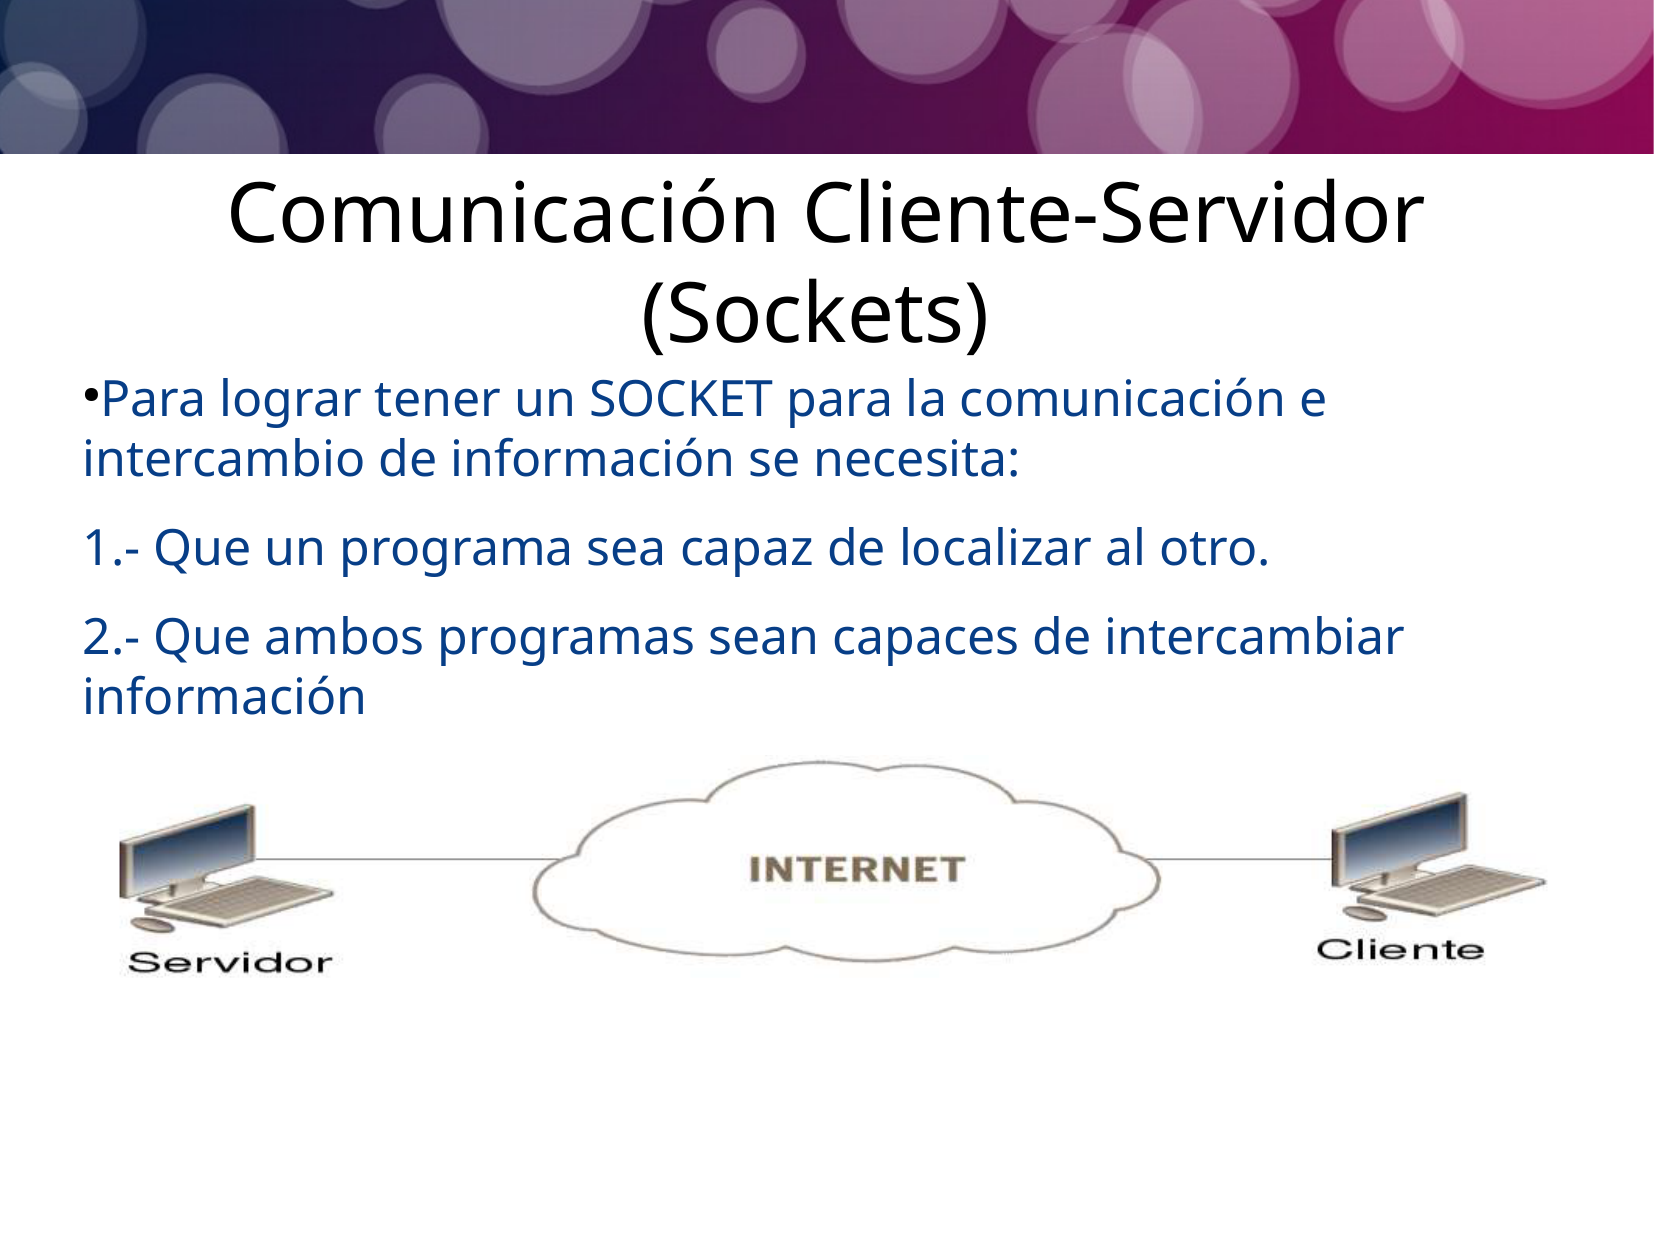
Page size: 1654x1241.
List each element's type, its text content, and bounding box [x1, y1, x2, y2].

list Para lograr tener un SOCKET para la comunicación e intercambio de información se necesita: 1.- Que un programa sea capaz de localizar al otro. 2.- Que ambos programas sean capaces de intercambiar información [82, 366, 1571, 1087]
title Comunicación Cliente-Servidor (Sockets). [82, 159, 1571, 331]
picture [95, 755, 1571, 981]
